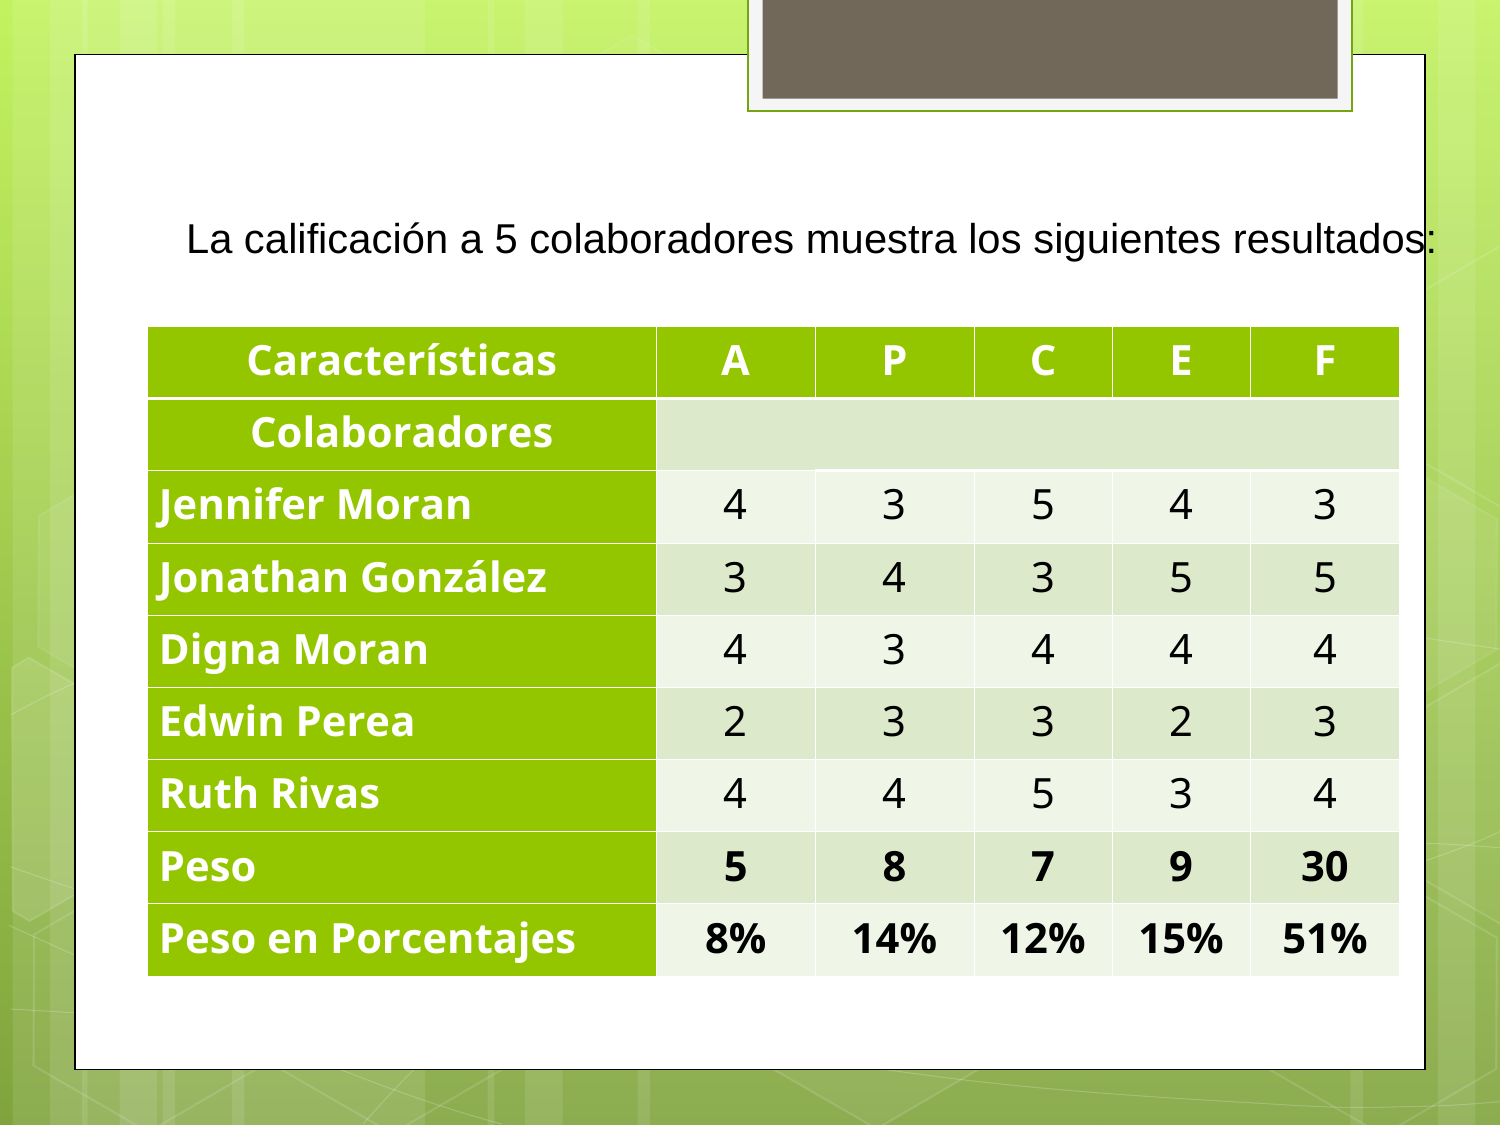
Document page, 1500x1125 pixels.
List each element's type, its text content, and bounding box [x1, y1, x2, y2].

table_cell 3 [1251, 472, 1399, 543]
table_cell 4 [657, 760, 815, 831]
table_cell Colaboradores [148, 400, 656, 470]
table_cell 3 [975, 544, 1112, 615]
table_cell 5 [657, 832, 815, 903]
table_cell 4 [1113, 472, 1250, 543]
table_cell 30 [1251, 832, 1399, 903]
table_cell 2 [1113, 688, 1250, 759]
table_cell [657, 400, 1399, 470]
table_header A [657, 327, 815, 397]
table_cell 5 [975, 760, 1112, 831]
table_cell Digna Moran [148, 616, 656, 687]
table_cell Peso [148, 832, 656, 903]
table_cell 4 [657, 616, 815, 687]
table_cell 3 [816, 616, 974, 687]
table_cell Ruth Rivas [148, 760, 656, 831]
table_cell 14% [816, 904, 974, 976]
table_cell 2 [657, 688, 815, 759]
table_cell 4 [1251, 760, 1399, 831]
table_cell 4 [657, 471, 815, 543]
table_cell 5 [1251, 544, 1399, 615]
table_cell 7 [975, 832, 1112, 903]
table_cell Jennifer Moran [148, 471, 656, 543]
table_header E [1113, 327, 1250, 397]
table_header Características [148, 327, 656, 397]
table_cell 4 [1251, 616, 1399, 687]
table_cell 9 [1113, 832, 1250, 903]
table_cell 4 [975, 616, 1112, 687]
table_cell 8 [816, 832, 974, 903]
table_cell Jonathan González [148, 544, 656, 615]
table_cell 3 [975, 688, 1112, 759]
table_cell 3 [1113, 760, 1250, 831]
table_cell 3 [816, 688, 974, 759]
table_cell 51% [1251, 904, 1399, 976]
table_cell 5 [1113, 544, 1250, 615]
table_cell 3 [1251, 688, 1399, 759]
table_cell Peso en Porcentajes [148, 904, 656, 976]
table_cell 15% [1113, 904, 1250, 976]
title La calificación a 5 colaboradores muestra los siguientes resultados: [171, 204, 1462, 320]
table_header P [816, 327, 974, 397]
table_cell 12% [975, 904, 1112, 976]
table_header F [1251, 327, 1399, 397]
table_cell 3 [657, 544, 815, 615]
table_cell 5 [975, 472, 1112, 543]
table_cell 4 [1113, 616, 1250, 687]
table_cell 3 [816, 472, 974, 543]
table_cell 4 [816, 760, 974, 831]
table_header C [975, 327, 1112, 397]
table_cell 4 [816, 544, 974, 615]
table_cell Edwin Perea [148, 688, 656, 759]
table_cell 8% [657, 904, 815, 976]
